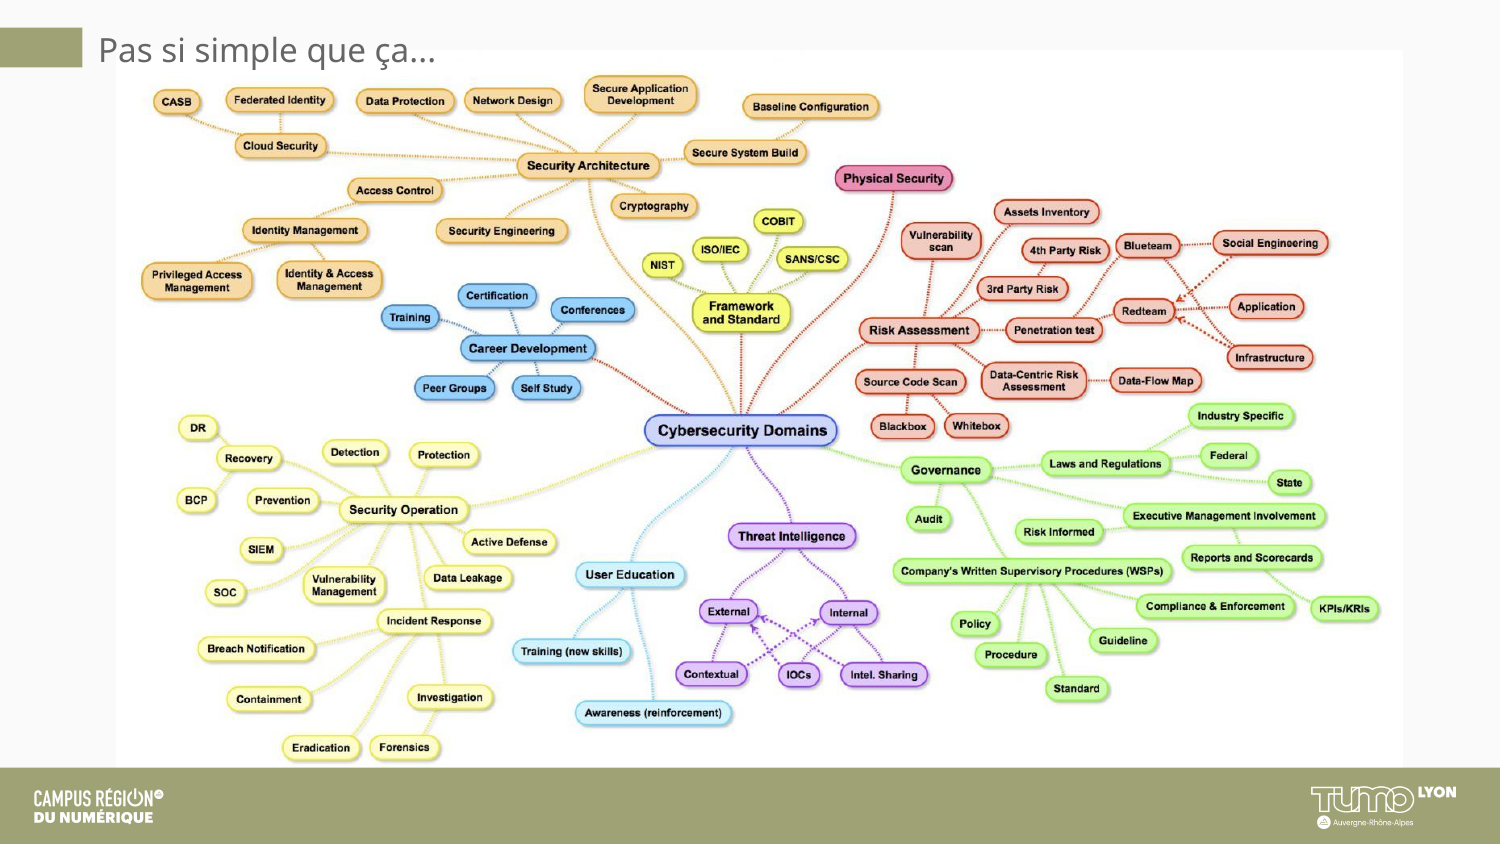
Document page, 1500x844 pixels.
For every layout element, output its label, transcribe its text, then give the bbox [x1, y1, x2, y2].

picture [1311, 786, 1456, 829]
text_box [0, 27, 83, 68]
picture [116, 50, 1403, 767]
text_box Pas si simple que ça... [83, 4, 1396, 95]
picture [17, 773, 172, 840]
text_box [0, 767, 1500, 844]
